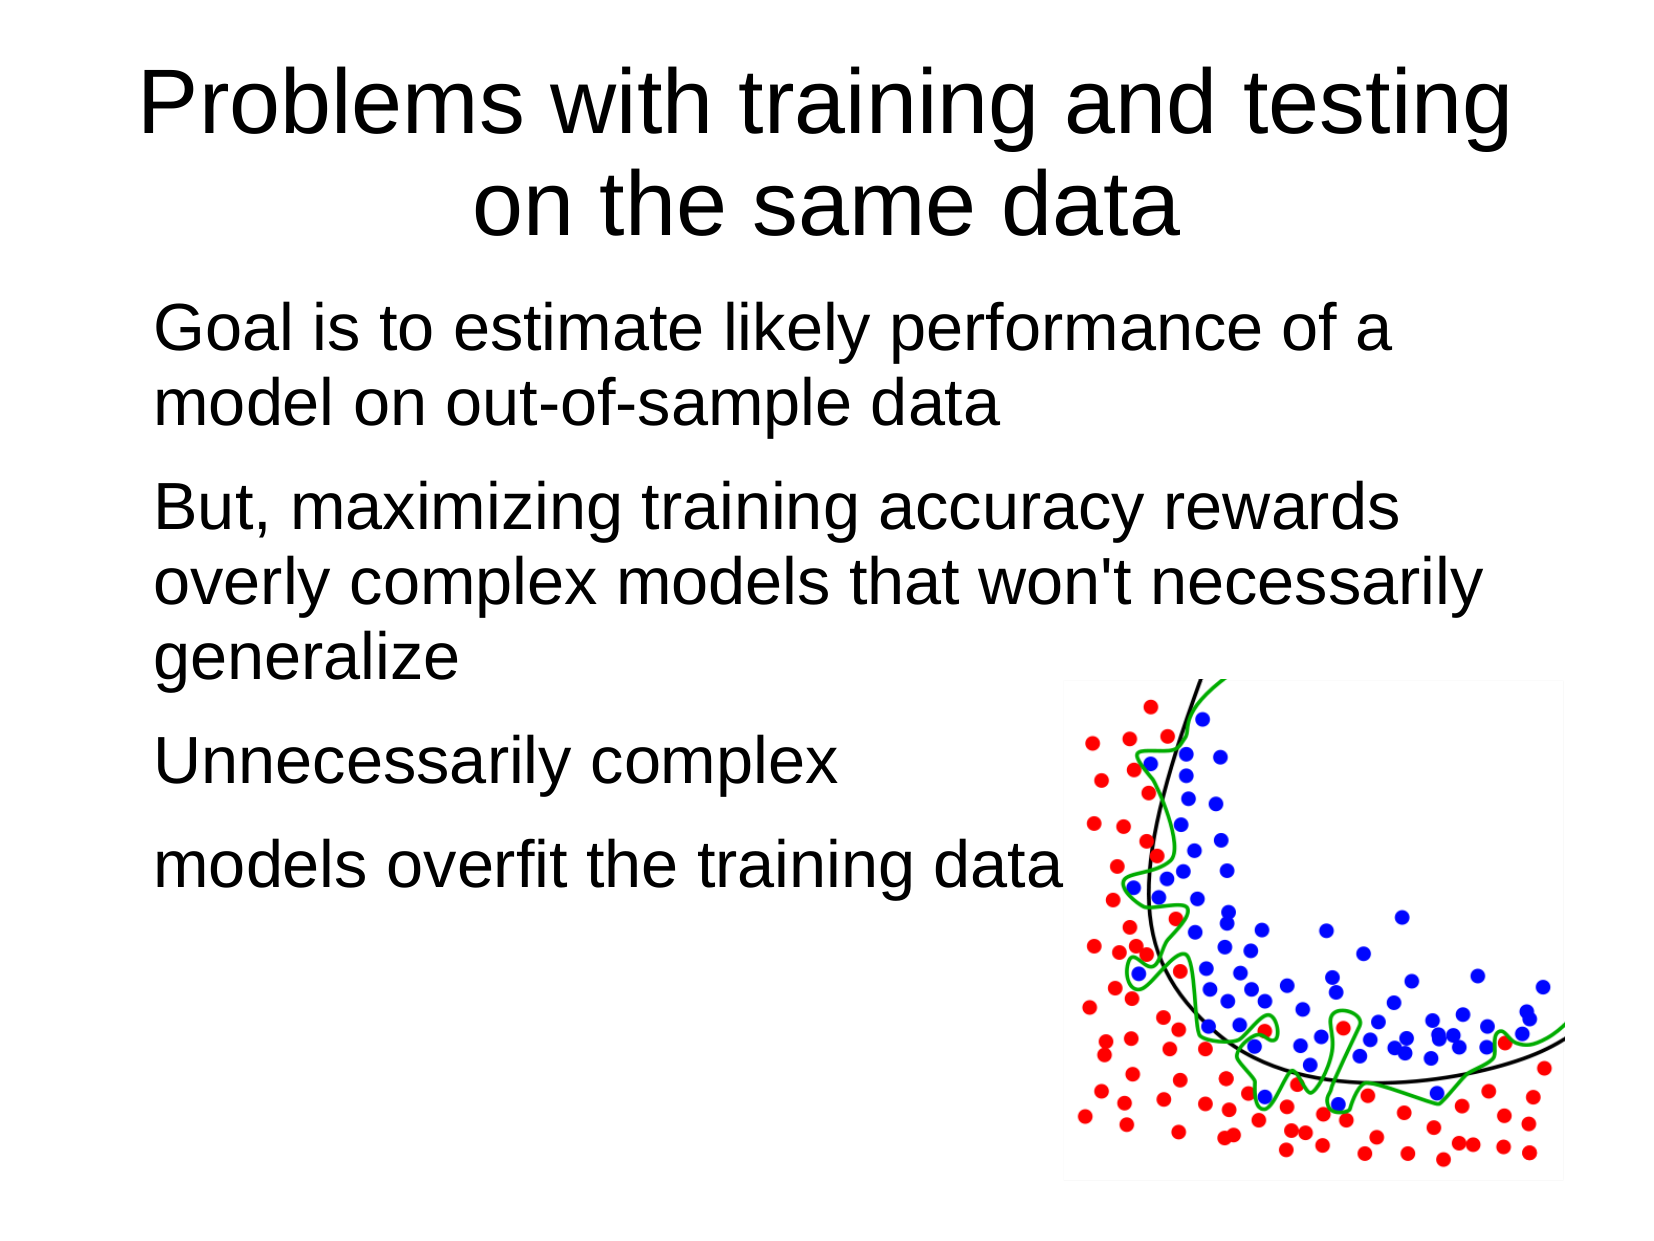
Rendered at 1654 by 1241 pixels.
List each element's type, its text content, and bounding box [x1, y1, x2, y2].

list Goal is to estimate likely performance of a model on out-of-sample data But, maximizing training accuracy rewards overly complex models that won't necessarily generalize Unnecessarily complex models overfit the training data [82, 290, 1571, 1010]
picture [1062, 679, 1565, 1182]
title Problems with training and testing on the same data [82, 49, 1571, 257]
